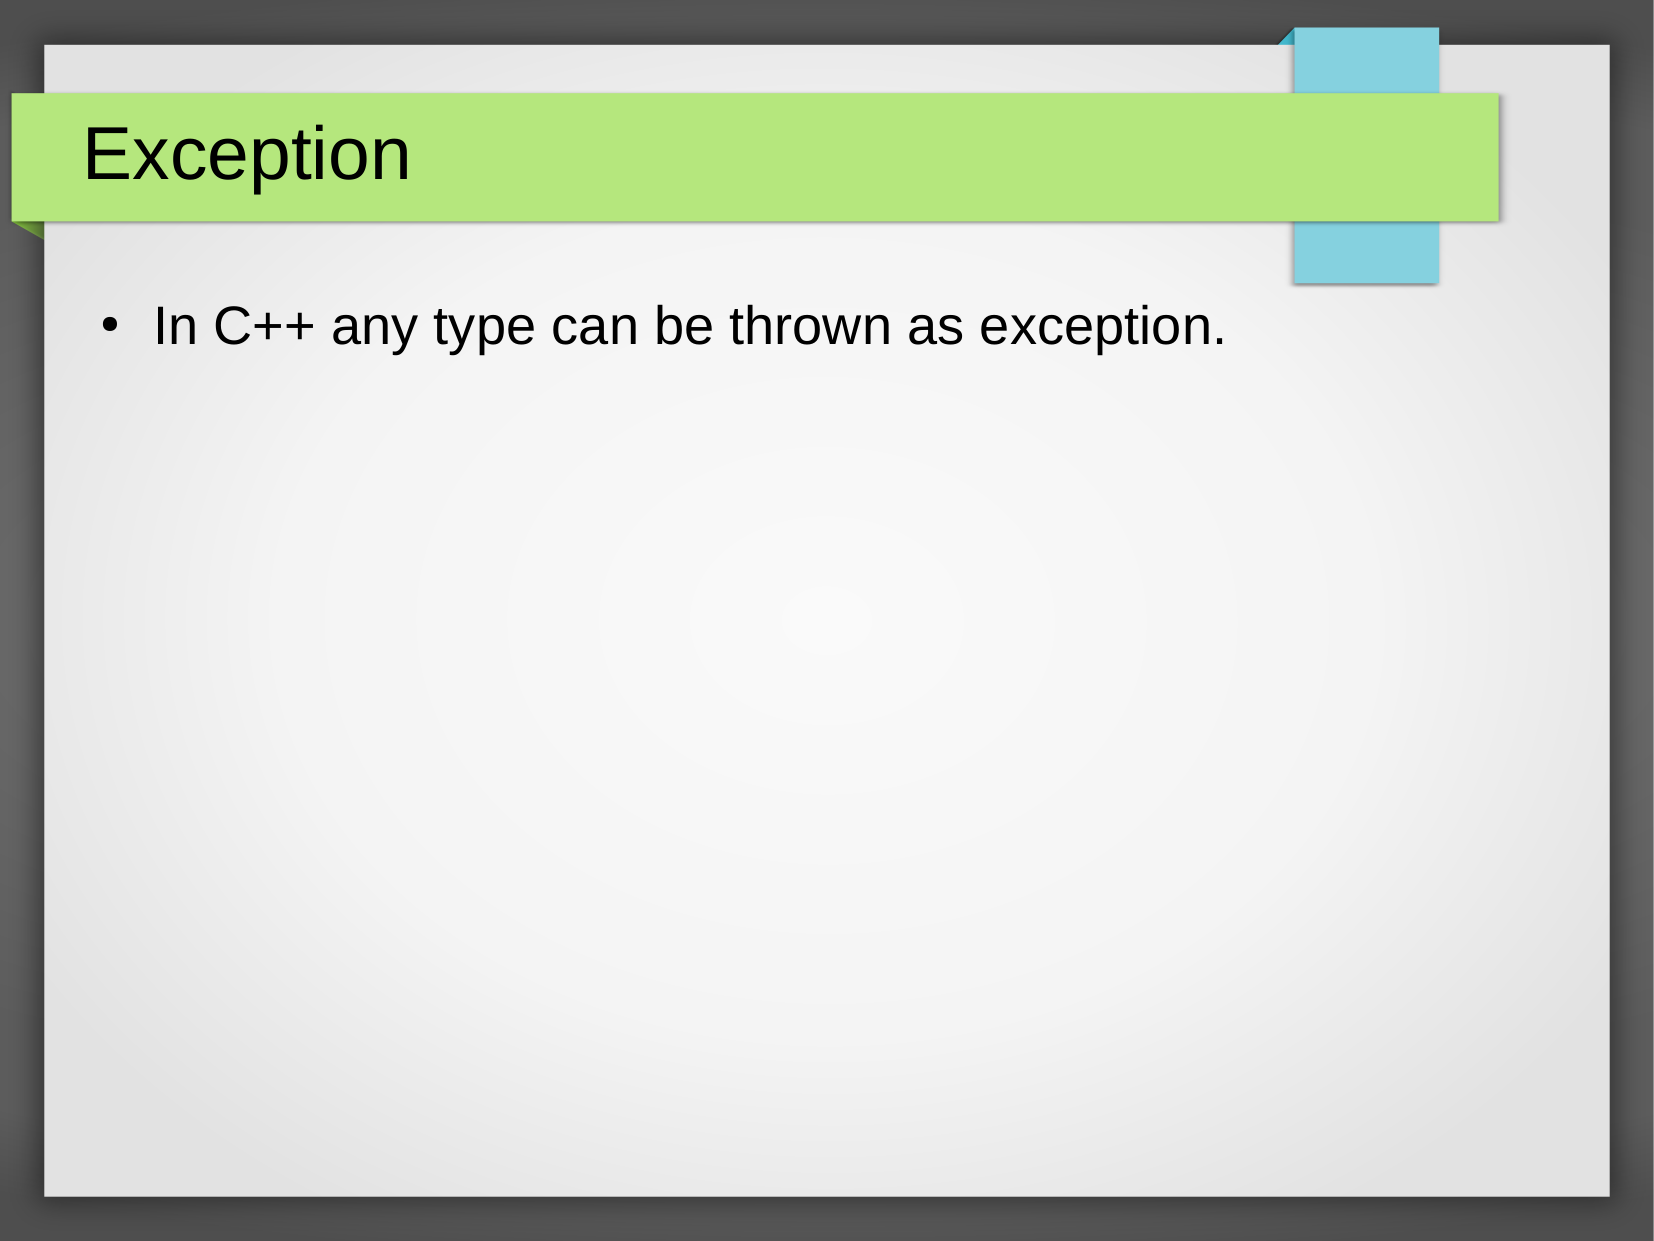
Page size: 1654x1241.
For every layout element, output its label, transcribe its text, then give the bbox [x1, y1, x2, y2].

title Exception [82, 94, 1264, 213]
picture [0, 0, 1654, 1241]
list In C++ any type can be thrown as exception. [82, 295, 1571, 1015]
